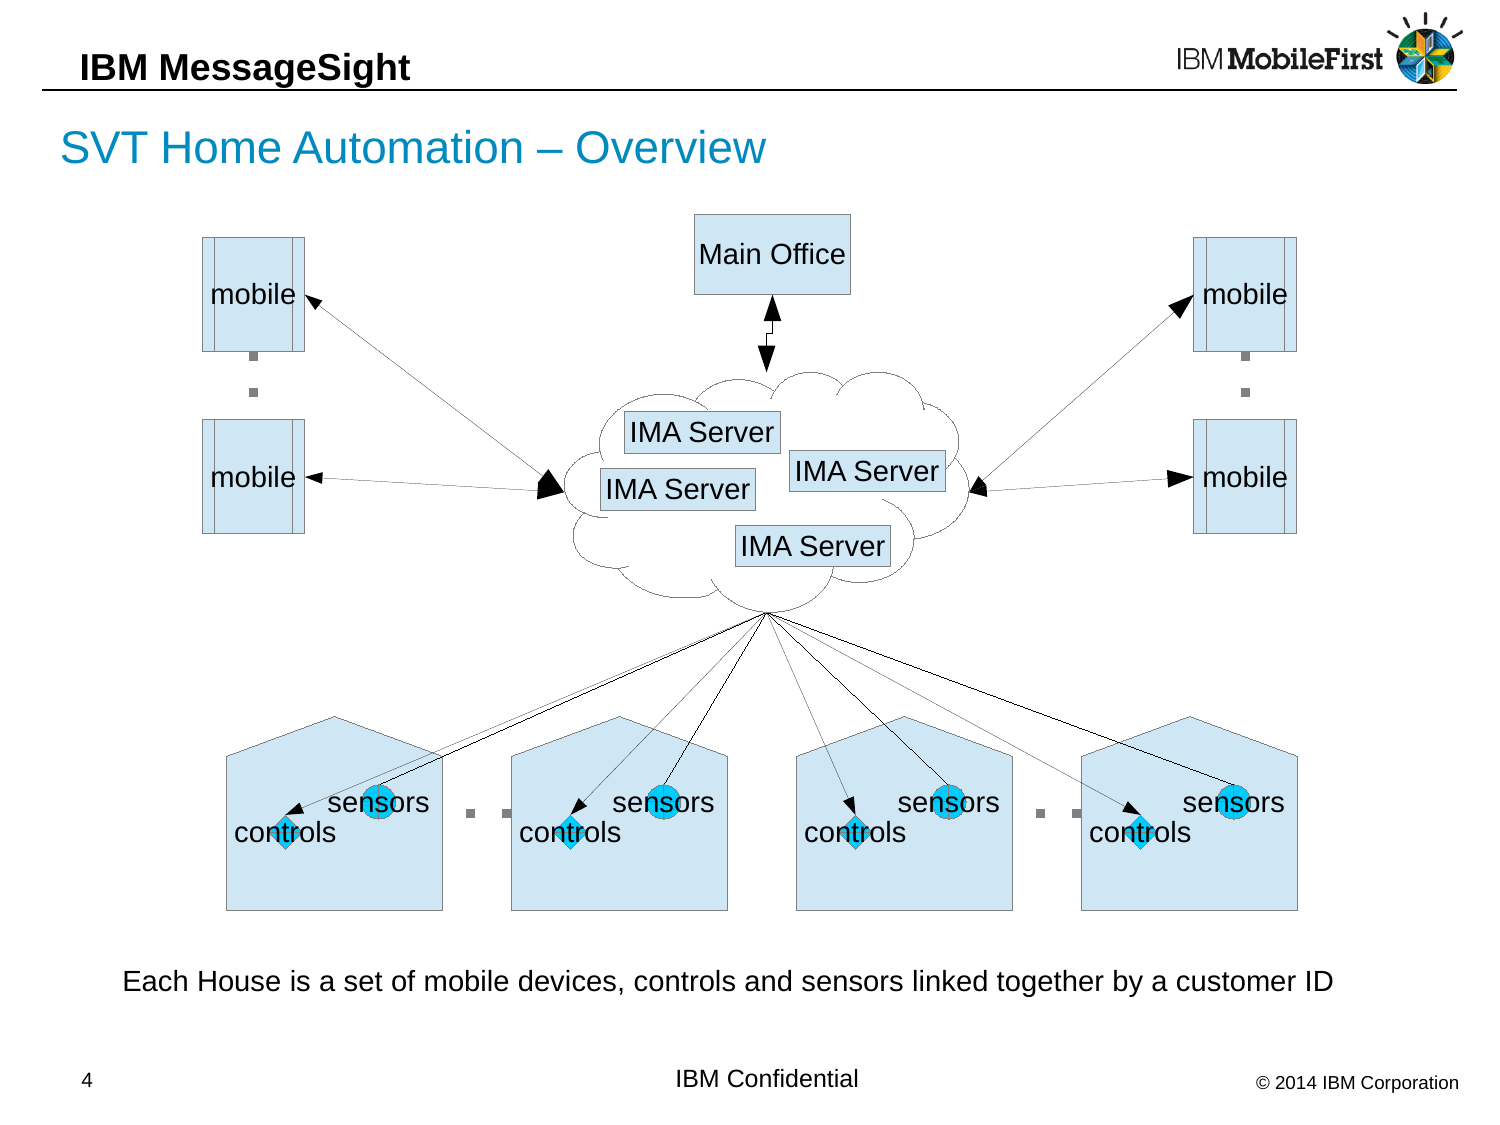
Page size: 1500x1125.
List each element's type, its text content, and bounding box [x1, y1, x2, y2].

text_box SVT Home Automation – Overview [45, 109, 782, 181]
text_box controls [559, 814, 586, 850]
text_box Main Office [694, 214, 851, 295]
text_box controls [844, 814, 871, 850]
text_box [511, 716, 728, 911]
text_box [588, 828, 596, 840]
text_box Each House is a set of mobile devices, controls and sensors linked together by a customer ID [107, 954, 1393, 1006]
text_box sensors [932, 784, 965, 820]
text_box sensors [647, 784, 680, 820]
text_box controls [274, 814, 301, 850]
text_box [226, 716, 443, 911]
text_box IMA Server [735, 525, 891, 567]
text_box sensors [1217, 784, 1250, 820]
text_box mobile [202, 419, 305, 534]
picture [1178, 43, 1385, 77]
text_box IMA Server [600, 468, 756, 511]
text_box [1158, 828, 1166, 840]
text_box mobile [1194, 419, 1297, 534]
text_box IMA Server [789, 450, 946, 492]
text_box mobile [1194, 237, 1297, 352]
text_box [873, 828, 881, 840]
text_box [303, 828, 311, 840]
picture [1387, 12, 1463, 84]
text_box [1081, 716, 1298, 911]
text_box controls [1129, 815, 1156, 850]
text_box mobile [202, 237, 305, 352]
text_box sensors [362, 784, 395, 820]
text_box IMA Server [624, 411, 781, 454]
text_box [796, 716, 1013, 911]
